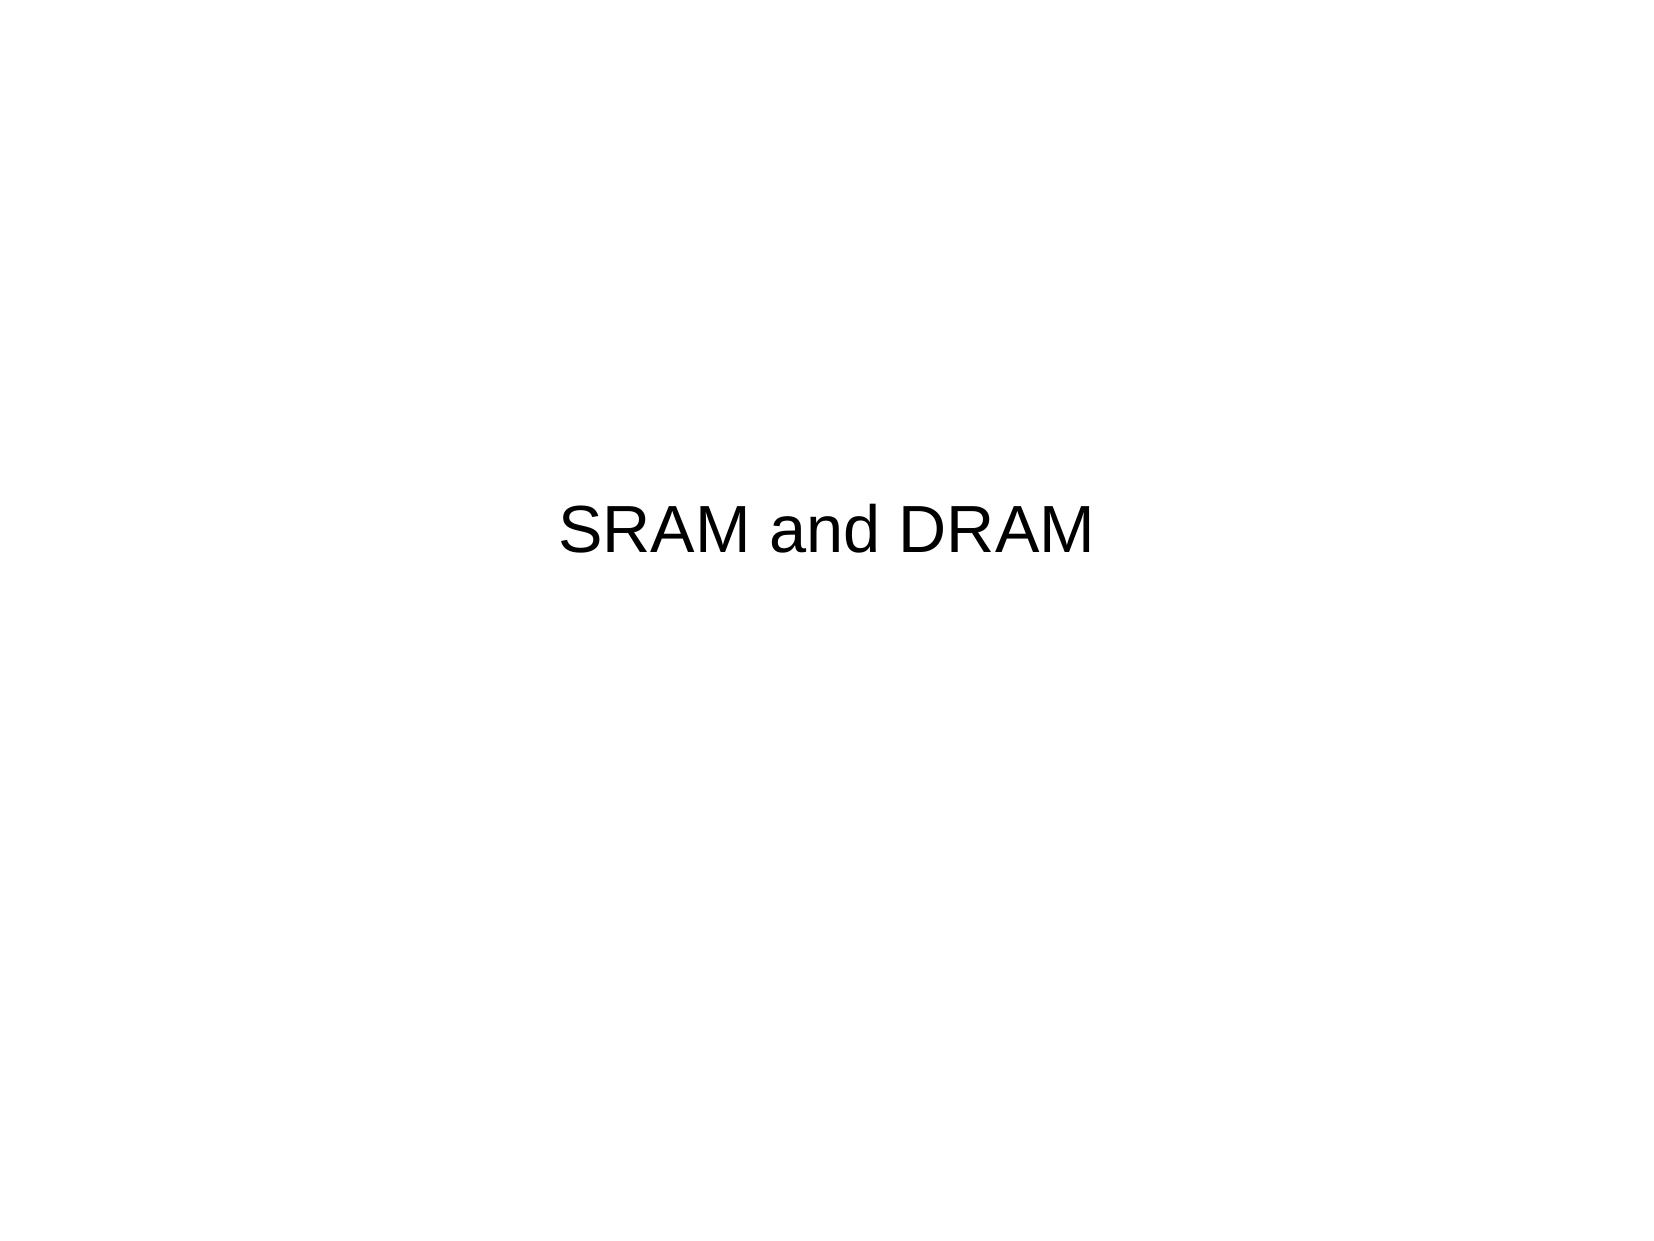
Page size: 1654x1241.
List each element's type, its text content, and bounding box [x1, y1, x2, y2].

subtitle SRAM and DRAM [82, 49, 1571, 1010]
